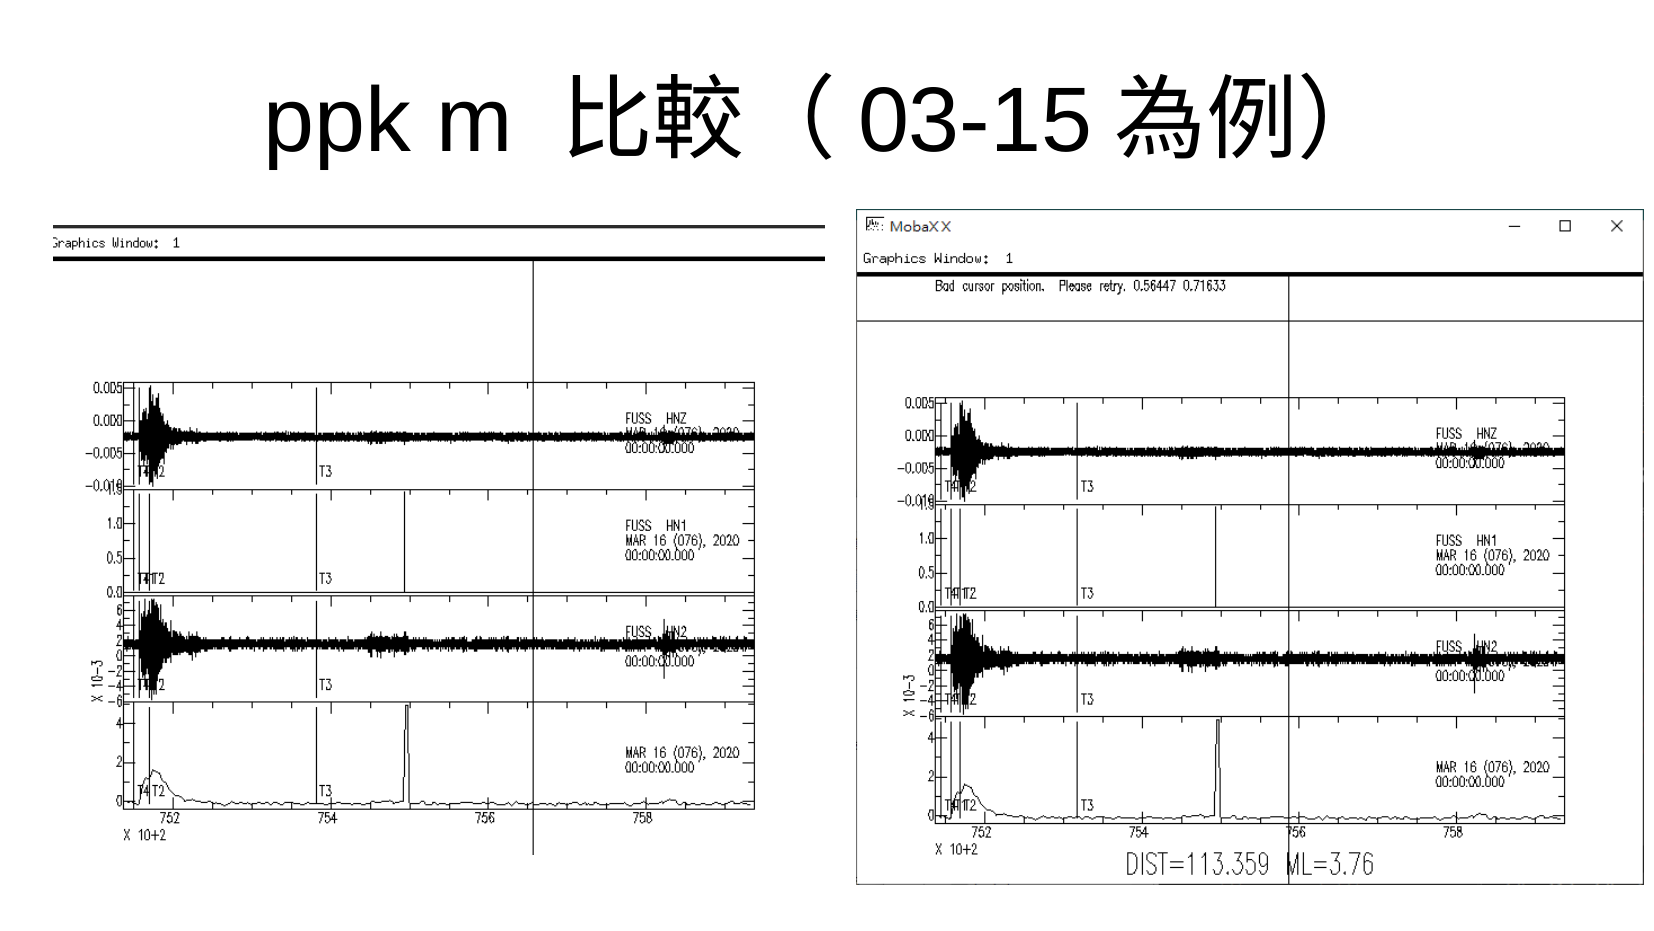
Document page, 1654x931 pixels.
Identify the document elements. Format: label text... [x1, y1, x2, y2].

picture [856, 209, 1644, 886]
picture [53, 225, 826, 856]
title ppk m 比較（03-15為例） [82, 37, 1571, 193]
